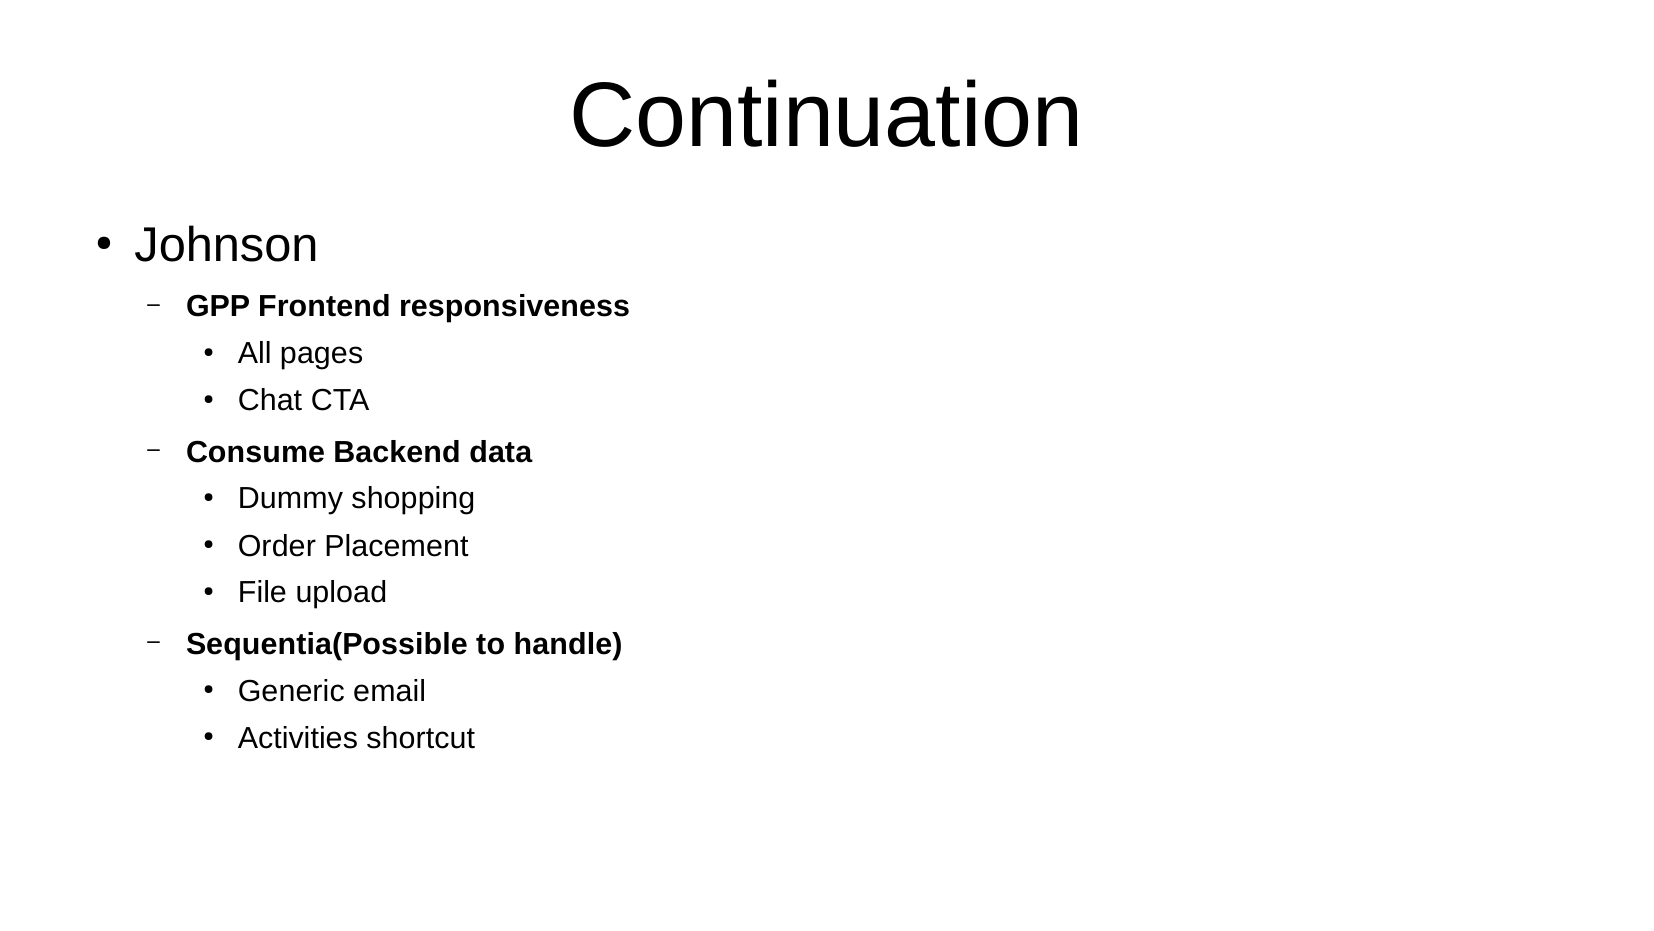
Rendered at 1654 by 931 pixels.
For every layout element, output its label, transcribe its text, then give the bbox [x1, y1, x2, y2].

title Continuation [82, 37, 1571, 193]
list Johnson GPP Frontend responsiveness All pages Chat CTA Consume Backend data Dummy shopping Order Placement File upload Sequentia(Possible to handle) Generic email Activities shortcut [82, 217, 1571, 758]
